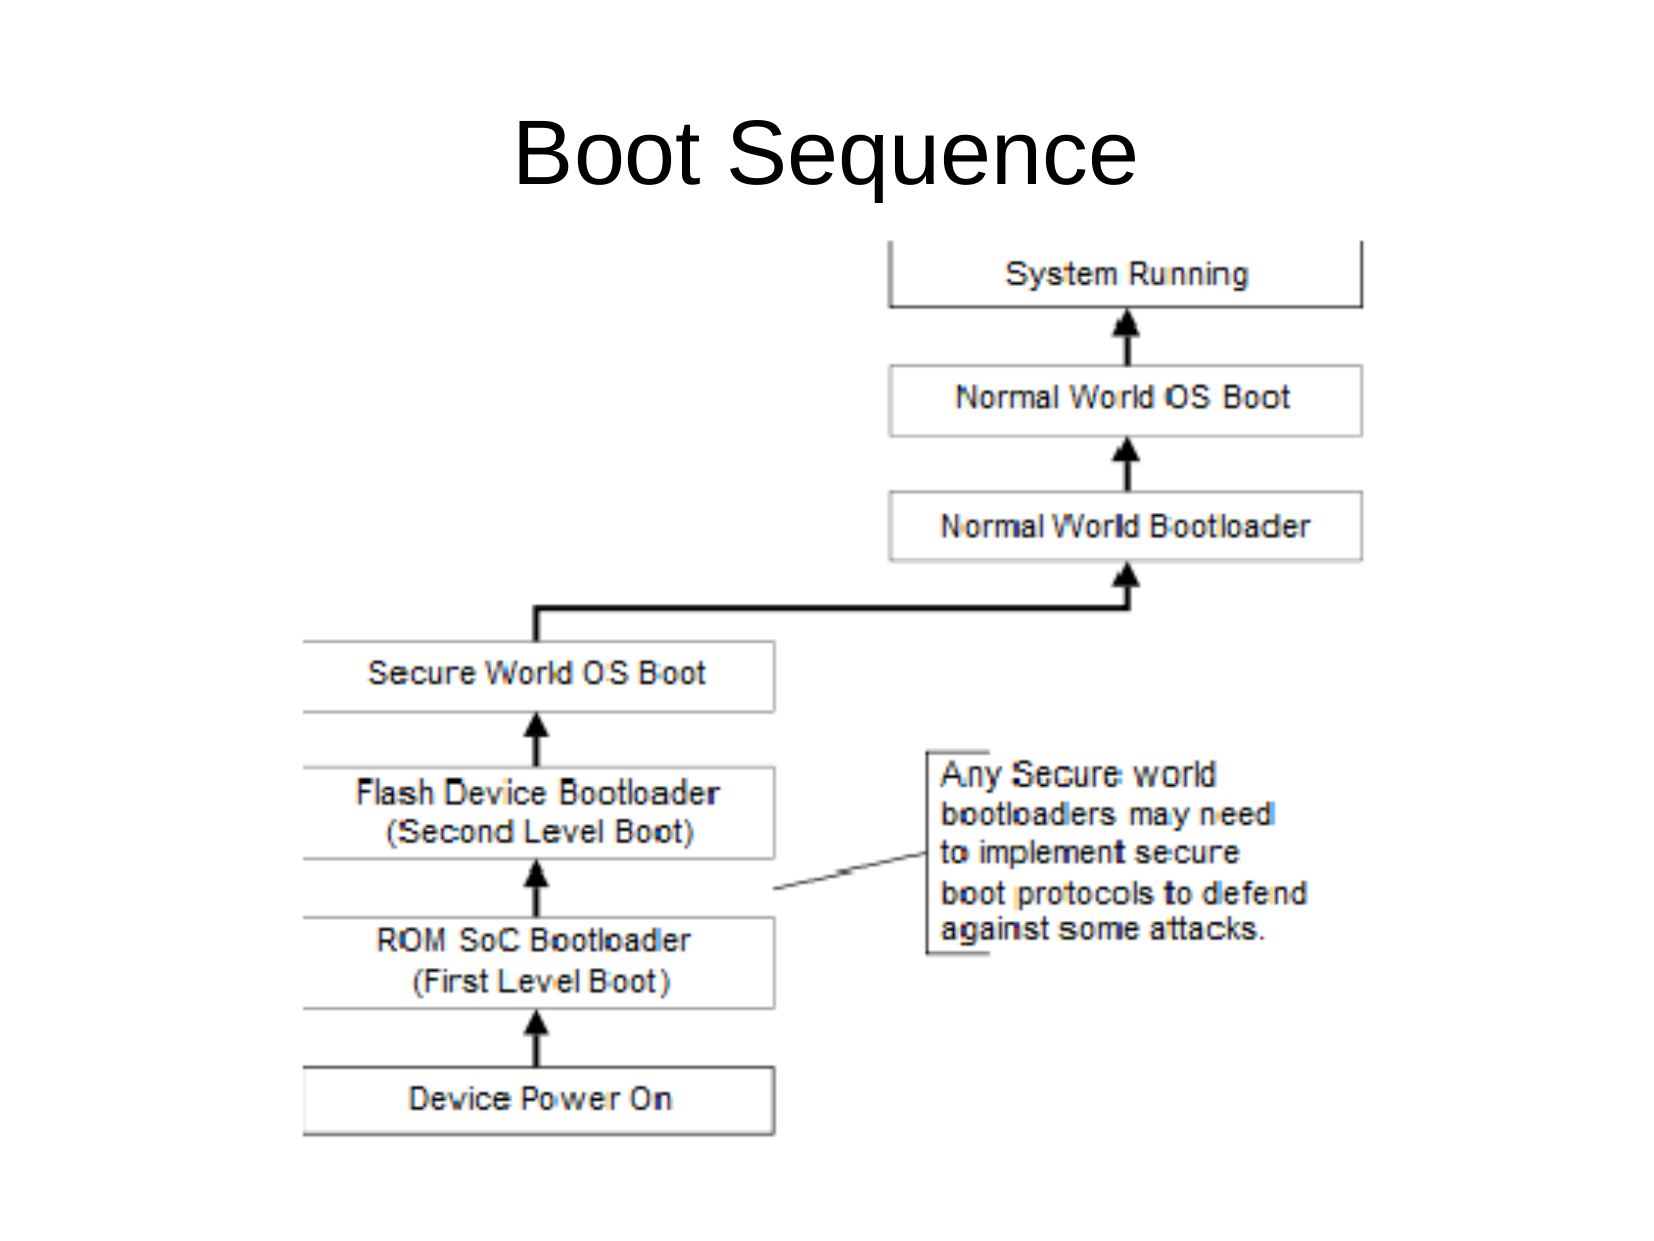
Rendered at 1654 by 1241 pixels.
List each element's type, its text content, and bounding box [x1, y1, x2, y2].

picture [301, 236, 1373, 1146]
title Boot Sequence [82, 49, 1571, 257]
